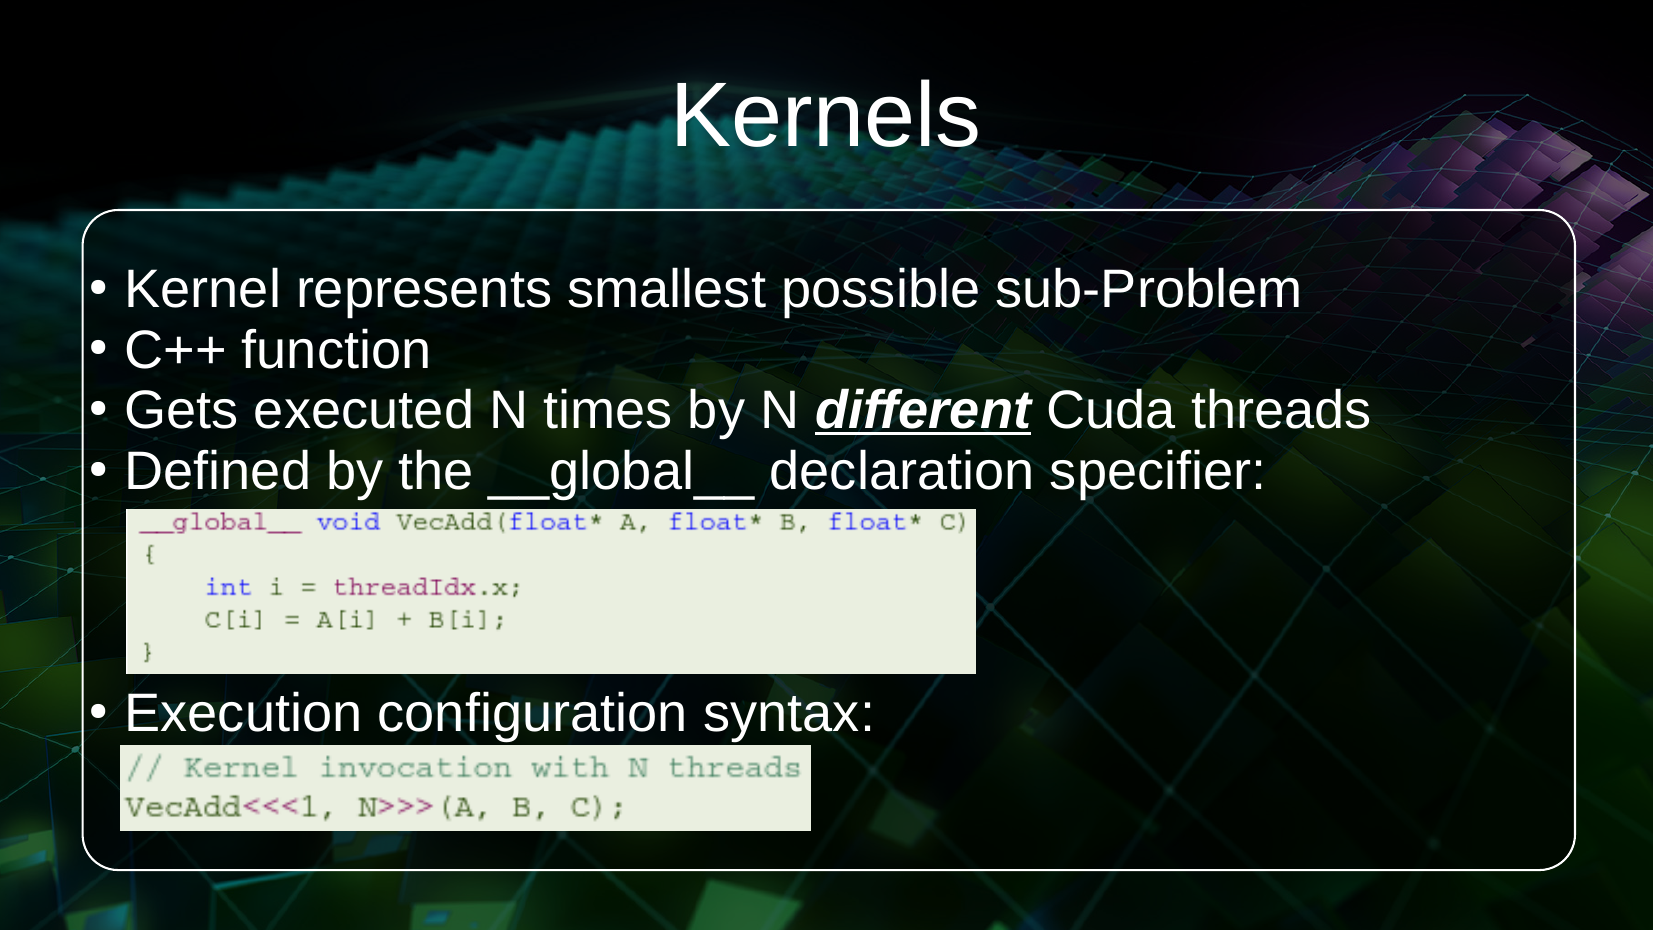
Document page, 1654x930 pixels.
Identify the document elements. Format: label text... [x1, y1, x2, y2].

picture [0, 0, 1653, 930]
text_box [82, 209, 1576, 871]
title Kernels [82, 37, 1571, 193]
subtitle Kernel represents smallest possible sub-Problem C++ function Gets executed N times by N different Cuda threads Defined by the __global__ declaration specifier: Execution configuration syntax: [82, 258, 1571, 804]
